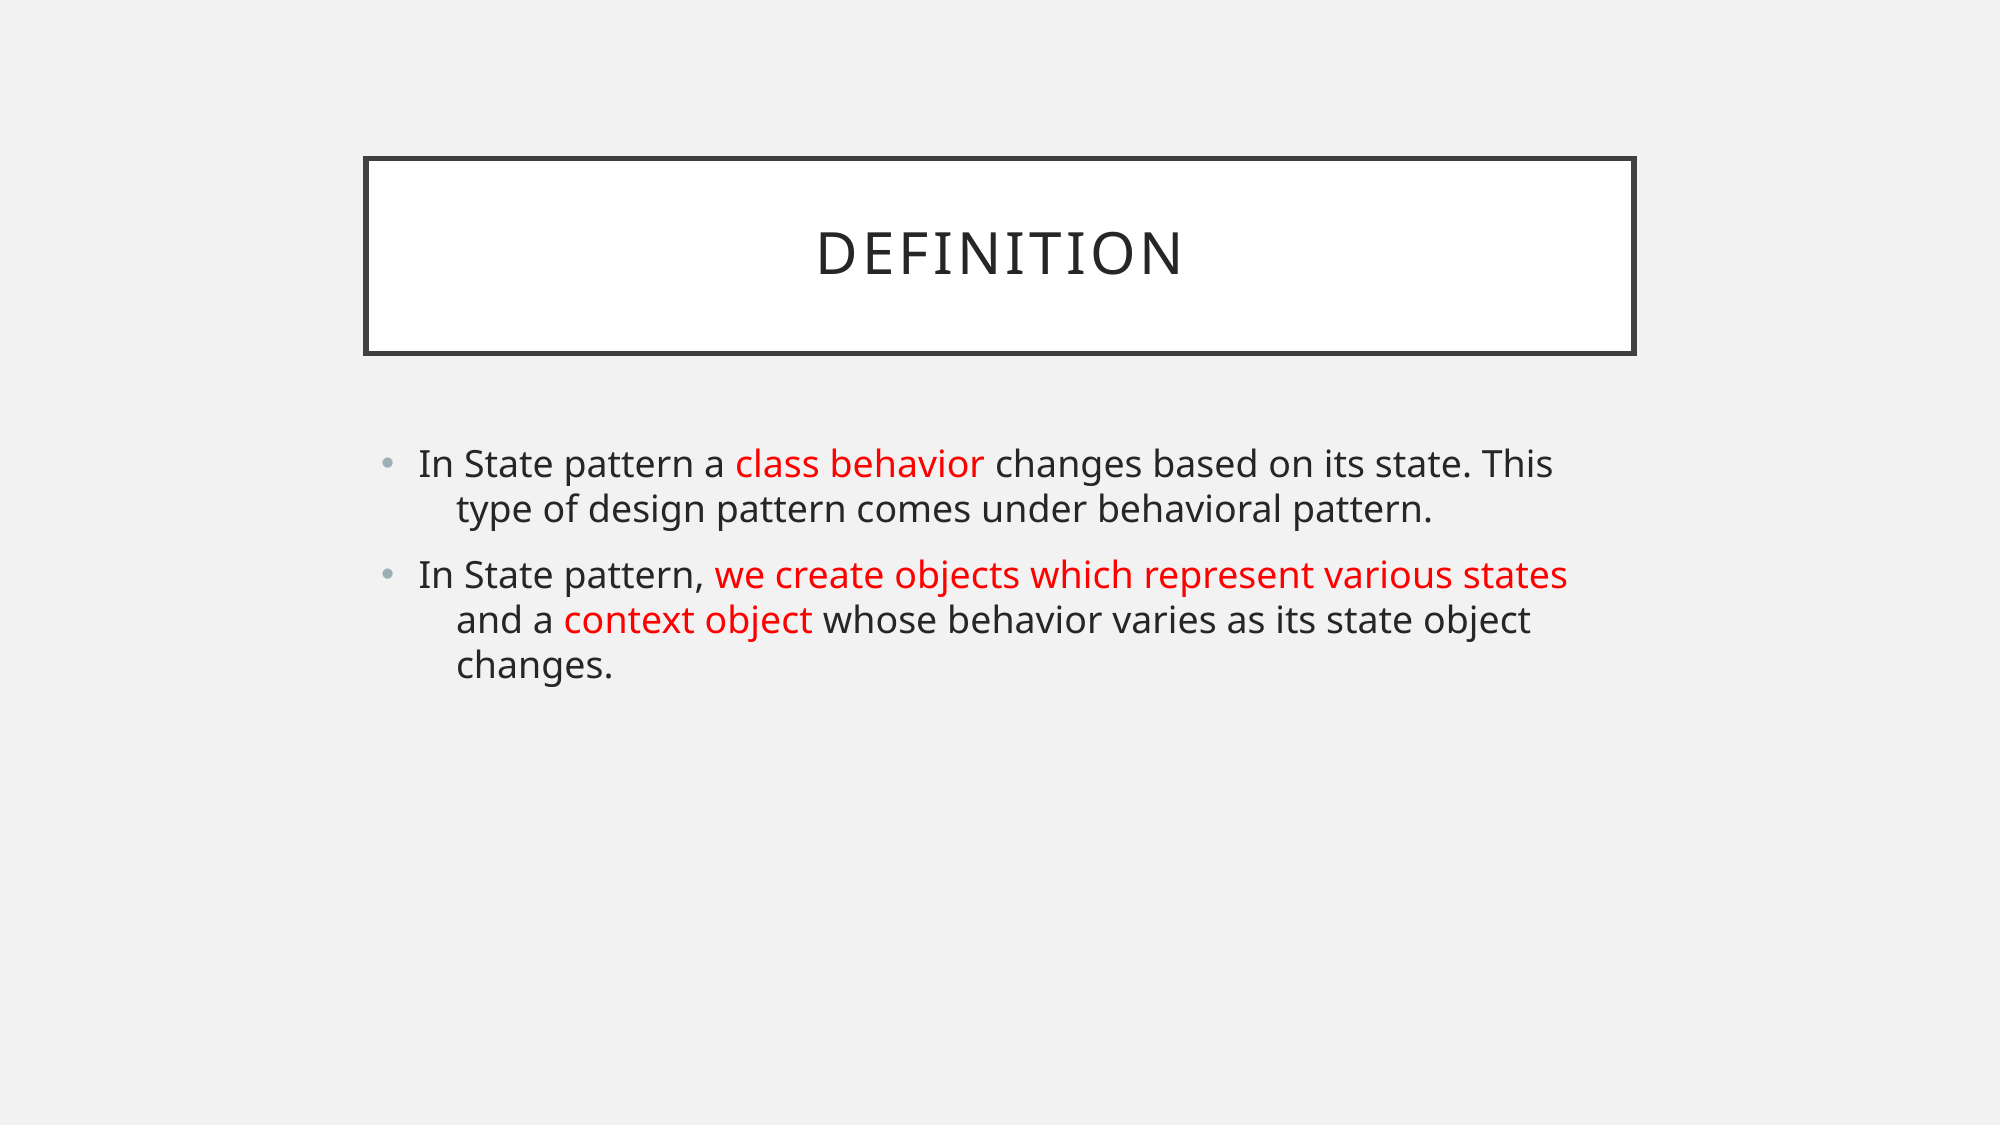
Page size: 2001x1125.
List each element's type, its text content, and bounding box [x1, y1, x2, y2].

list In State pattern a class behavior changes based on its state. This type of design pattern comes under behavioral pattern. In State pattern, we create objects which represent various states and a context object whose behavior varies as its state object changes. [366, 432, 1634, 942]
title definition [366, 158, 1634, 354]
